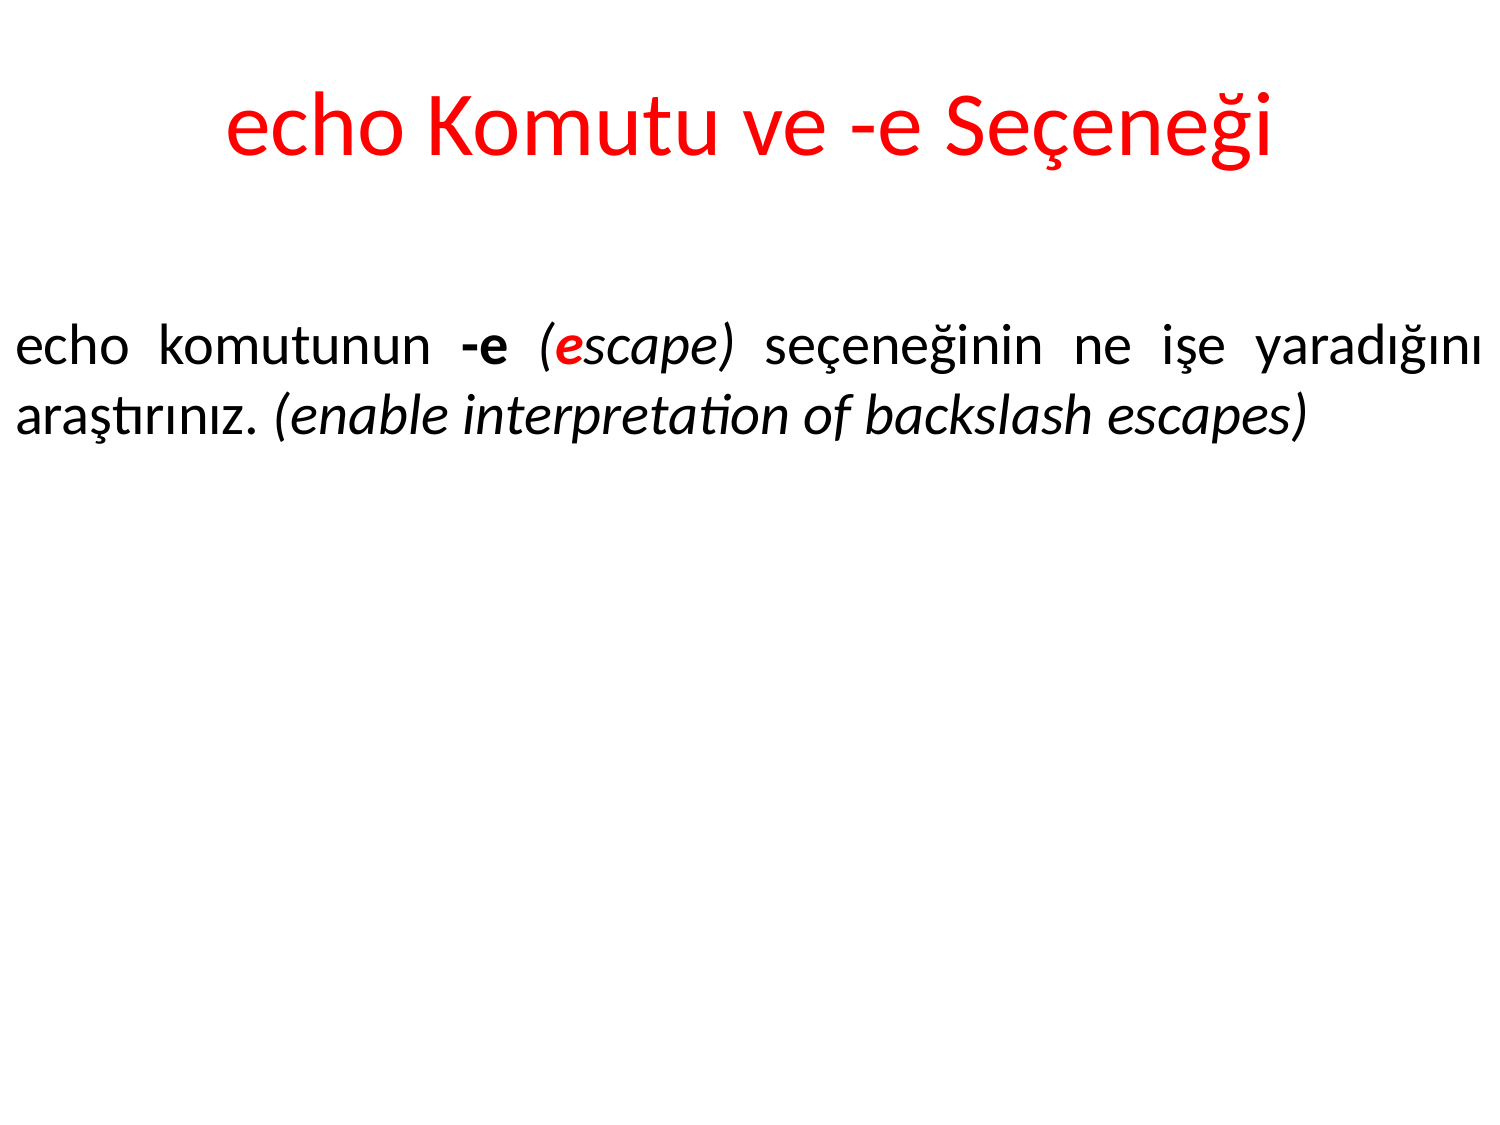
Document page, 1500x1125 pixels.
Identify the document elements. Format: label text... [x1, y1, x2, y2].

list echo komutunun -e (escape) seçeneğinin ne işe yaradığını araştırınız. (enable interpretation of backslash escapes) [0, 217, 1500, 1125]
title echo Komutu ve -e Seçeneği [0, 24, 1500, 213]
